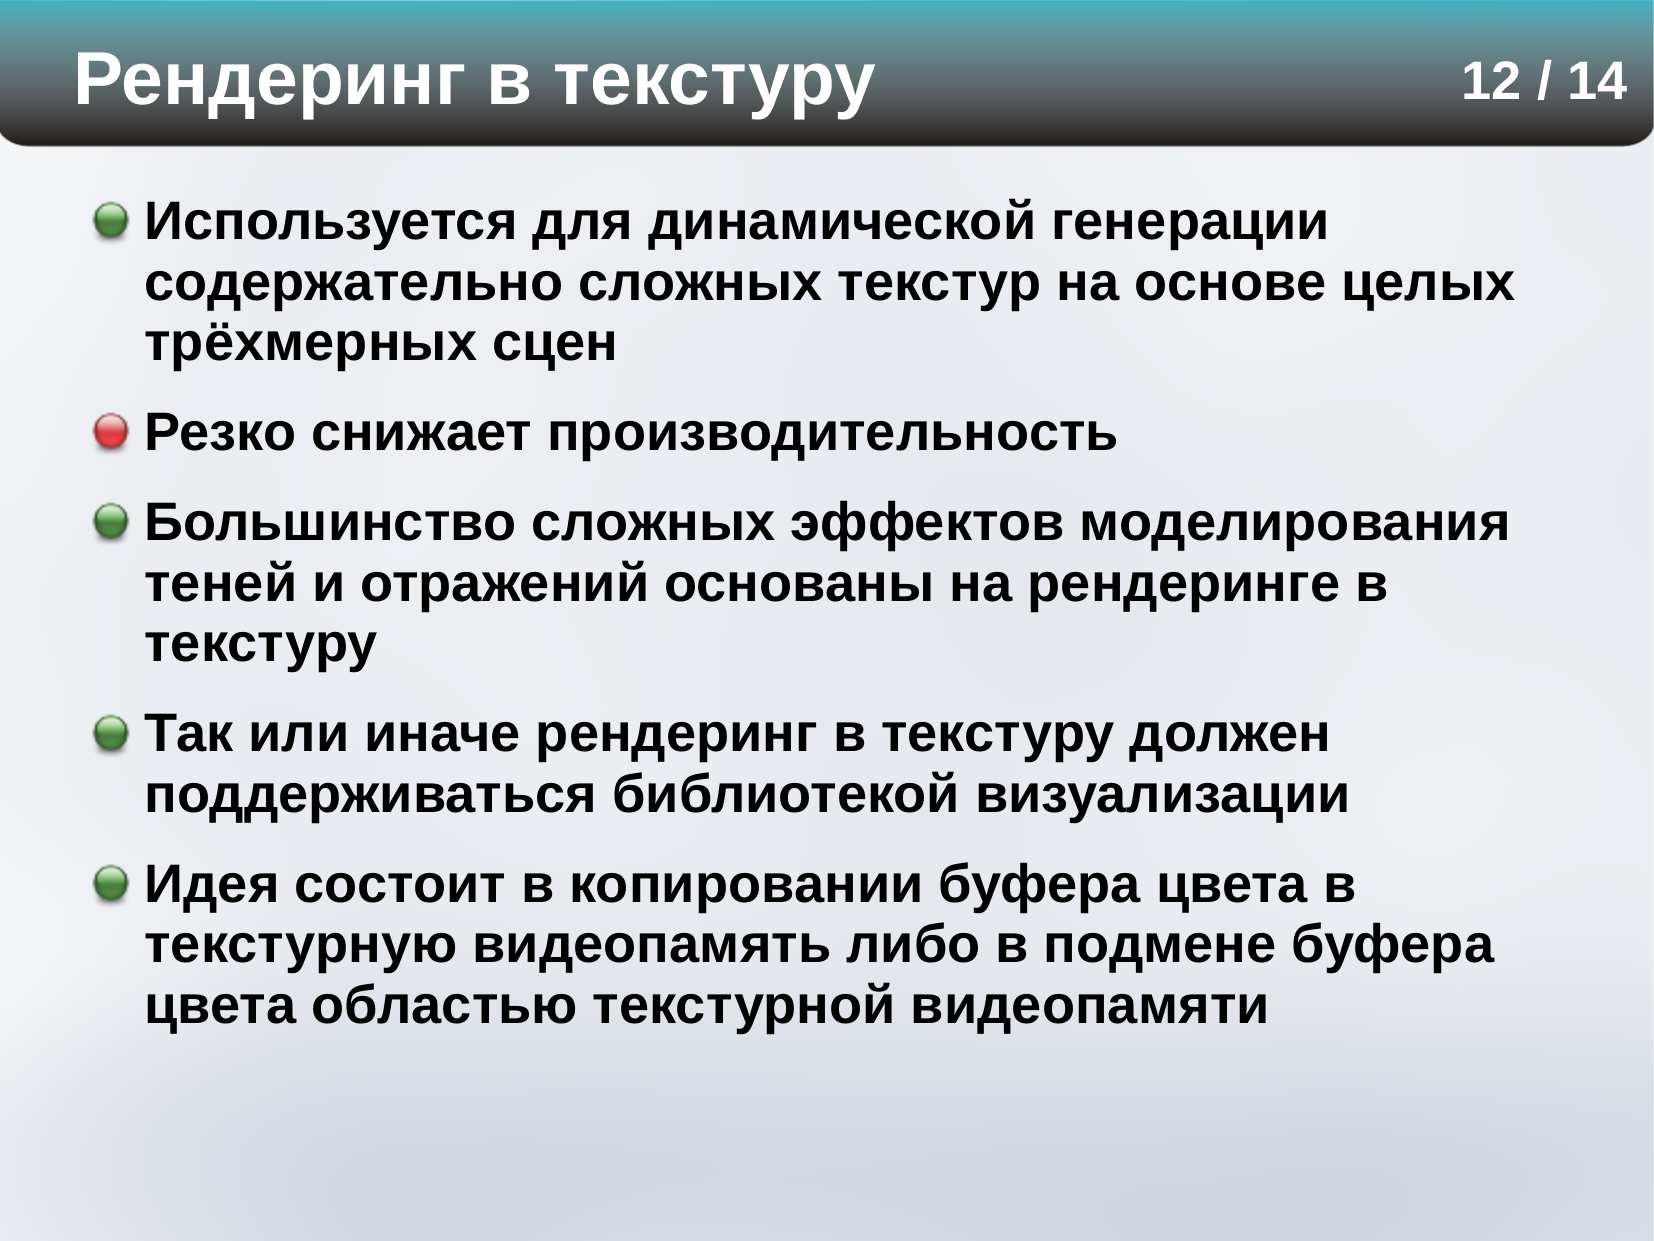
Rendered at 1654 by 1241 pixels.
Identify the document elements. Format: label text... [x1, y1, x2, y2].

text_box Используется для динамической генерации содержательно сложных текстур на основе целых трёхмерных сцен Резко снижает производительность Большинство сложных эффектов моделирования теней и отражений основаны на рендеринге в текстуру Так или иначе рендеринг в текстуру должен поддерживаться библиотекой визуализации Идея состоит в копировании буфера цвета в текстурную видеопамять либо в подмене буфера цвета областью текстурной видеопамяти [70, 183, 1595, 1133]
picture [0, 0, 1654, 1241]
text_box Рендеринг в текстуру [59, 29, 1359, 129]
text_box <номер> / 14 [1446, 42, 1654, 179]
